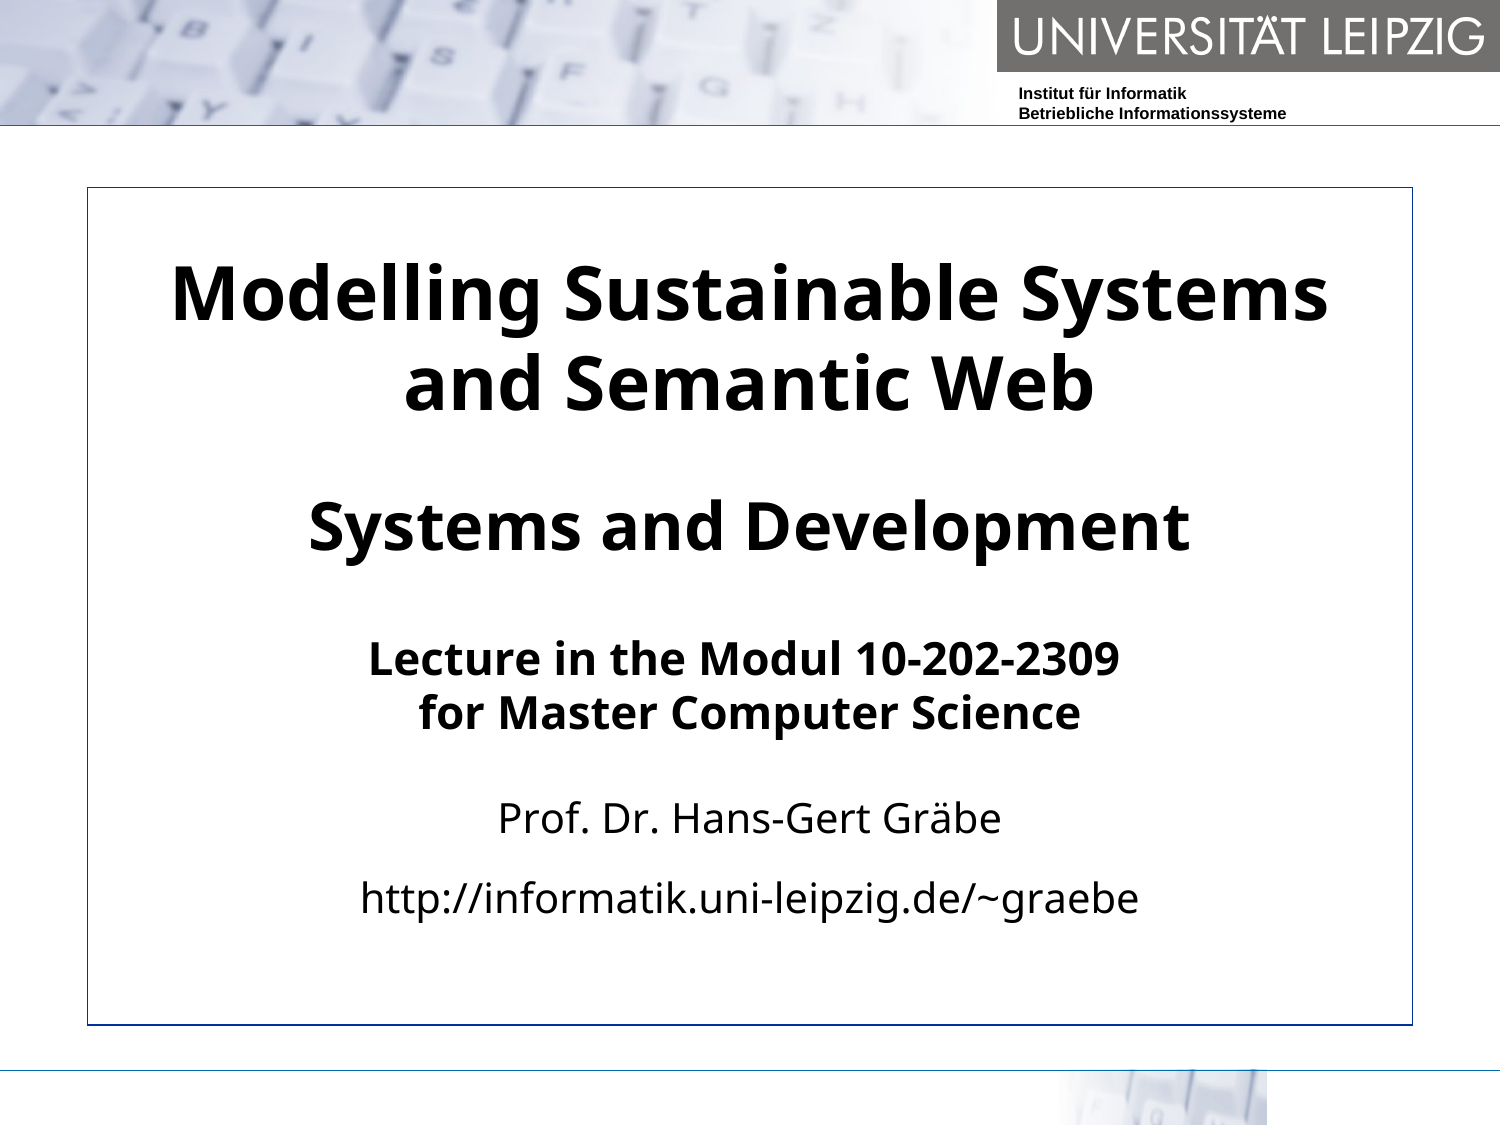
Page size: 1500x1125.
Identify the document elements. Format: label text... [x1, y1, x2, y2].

picture [1057, 1071, 1267, 1125]
text_box Modelling Sustainable Systems and Semantic Web Systems and Development Lecture in the Modul 10-202-2309 for Master Computer Science Prof. Dr. Hans-Gert Gräbe http://informatik.uni-leipzig.de/~graebe [87, 187, 1413, 1026]
picture [0, 0, 1500, 125]
